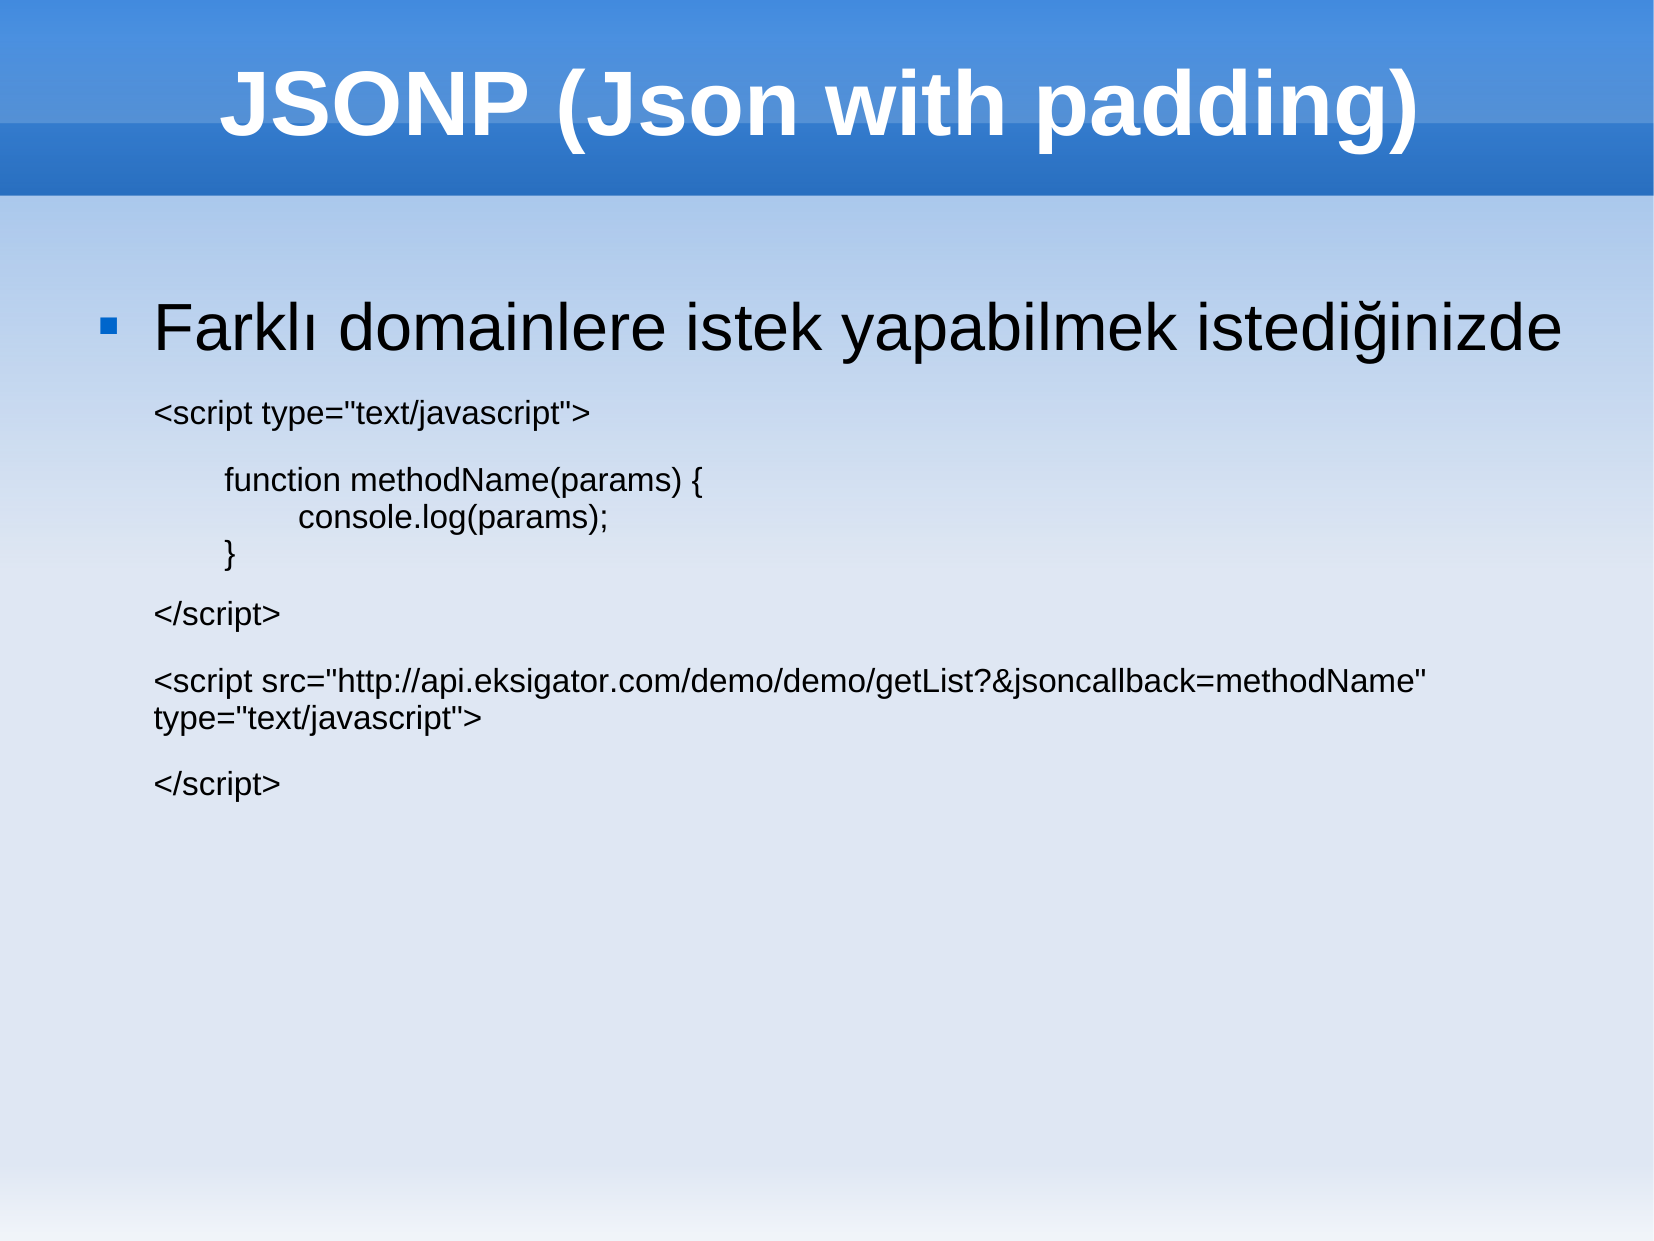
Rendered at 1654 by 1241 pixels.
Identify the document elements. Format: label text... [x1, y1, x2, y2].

picture [0, 0, 1654, 1241]
list Farklı domainlere istek yapabilmek istediğinizde <script type="text/javascript"> function methodName(params) { console.log(params); } </script> <script src="http://api.eksigator.com/demo/demo/getList?&jsoncallback=methodName" type="text/javascript"> </script> [82, 290, 1571, 1094]
title JSONP (Json with padding) [76, 7, 1565, 200]
